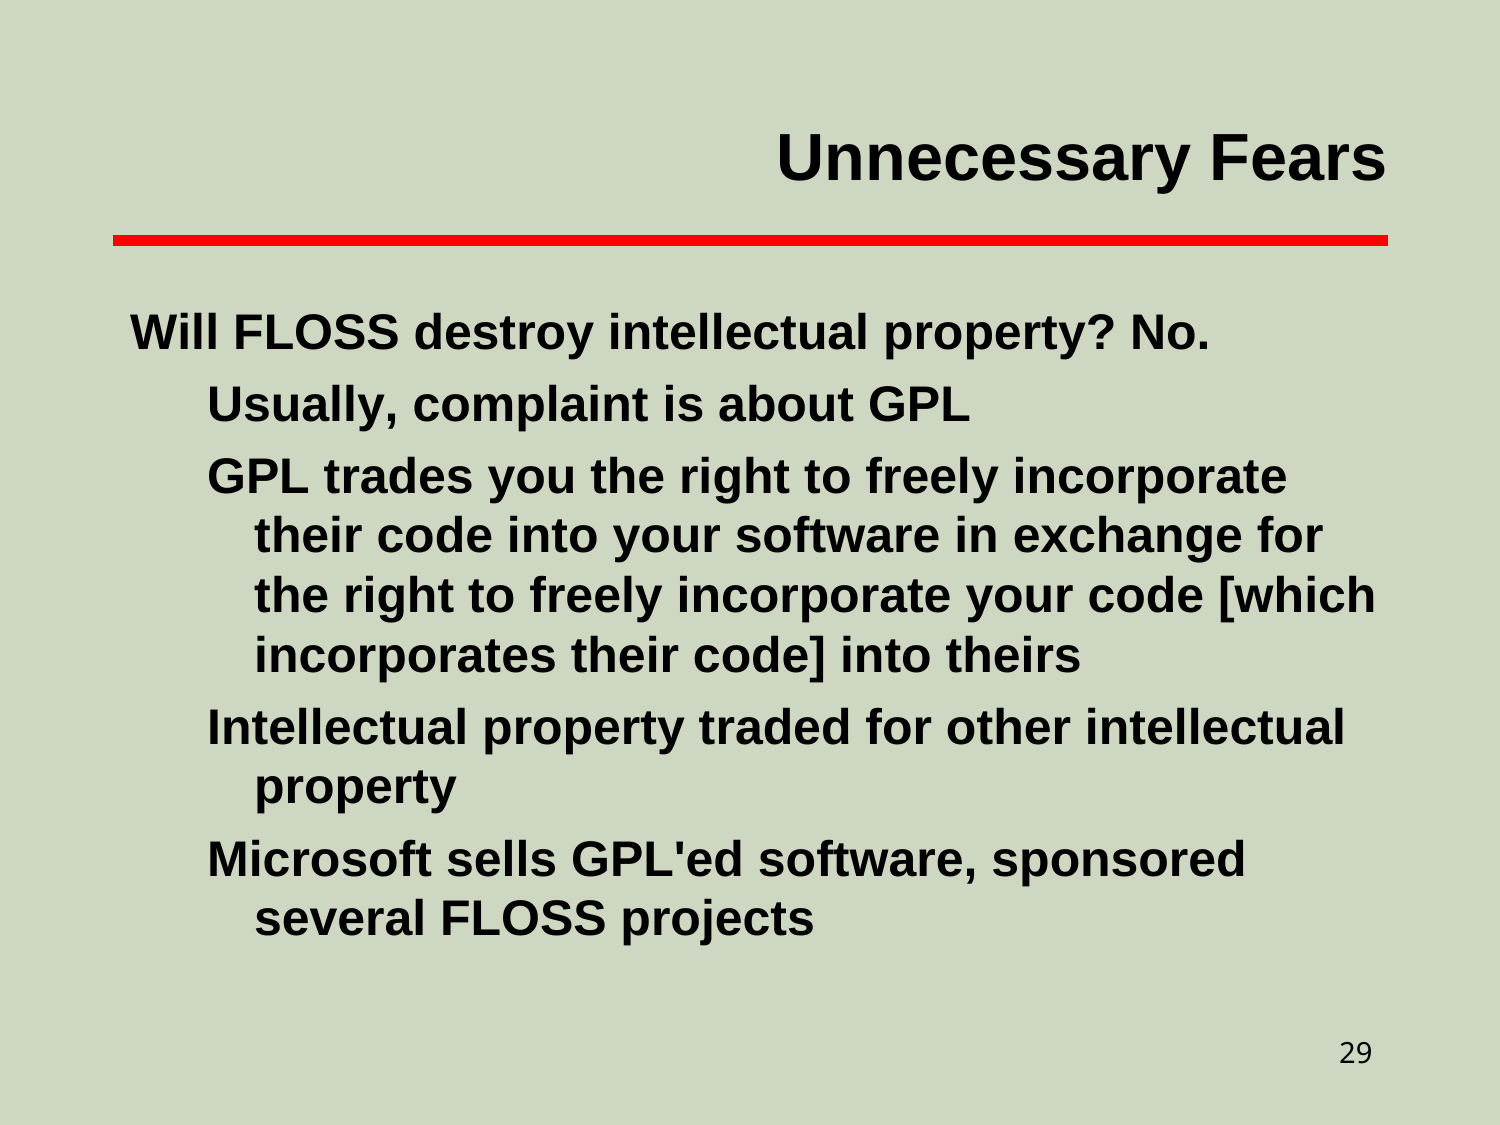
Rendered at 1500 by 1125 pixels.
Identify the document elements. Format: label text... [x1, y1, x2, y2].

list Will FLOSS destroy intellectual property? No. Usually, complaint is about GPL GPL trades you the right to freely incorporate their code into your software in exchange for the right to freely incorporate your code [which incorporates their code] into theirs Intellectual property traded for other intellectual property Microsoft sells GPL'ed software, sponsored several FLOSS projects [112, 299, 1388, 1001]
title Unnecessary Fears [337, 85, 1388, 224]
